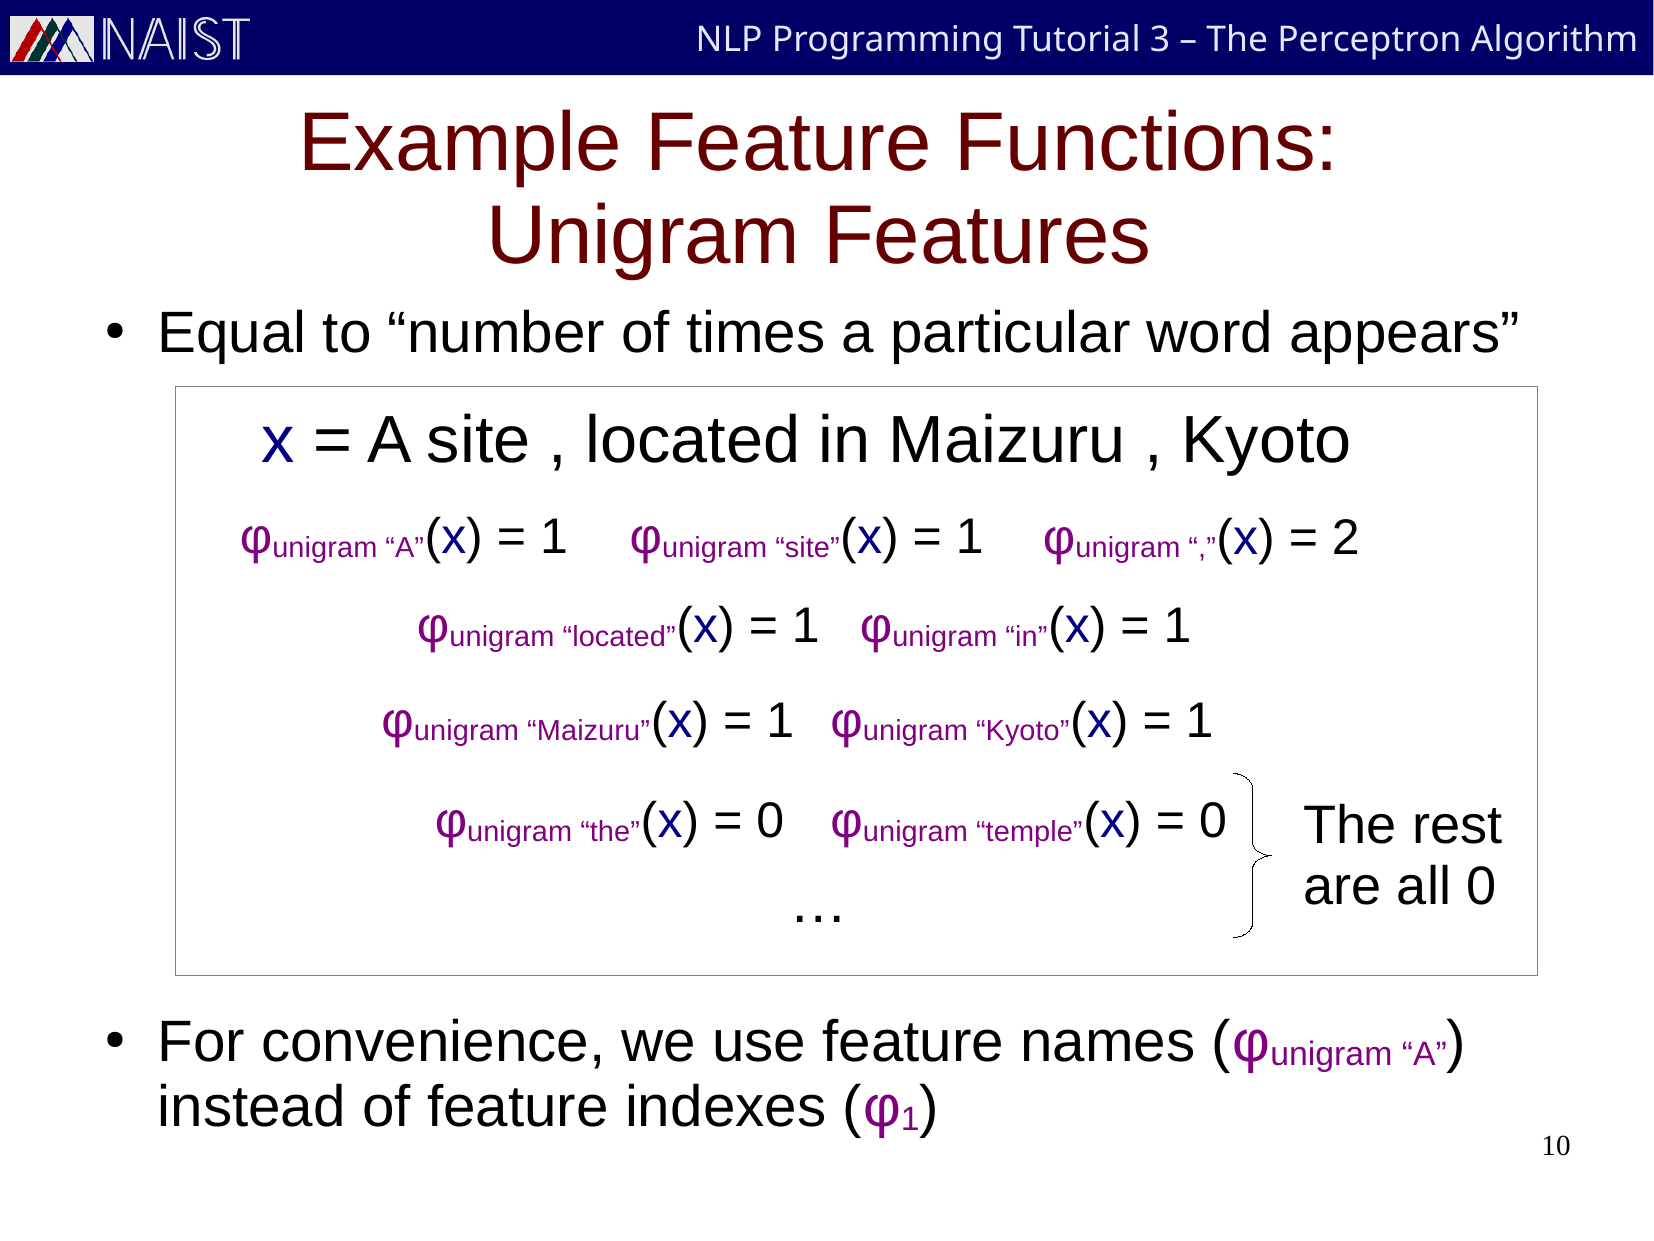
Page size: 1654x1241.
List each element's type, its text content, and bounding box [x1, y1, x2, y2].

list Equal to “number of times a particular word appears” [86, 300, 1576, 366]
text_box φunigram “,”(x) = 2 [1028, 501, 1375, 589]
picture [10, 16, 94, 62]
text_box φunigram “the”(x) = 0 [419, 785, 800, 873]
text_box x = A site , located in Maizuru , Kyoto [247, 394, 1371, 485]
text_box φunigram “A”(x) = 1 [225, 501, 583, 589]
text_box φunigram “located”(x) = 1 [402, 590, 835, 678]
text_box φunigram “site”(x) = 1 [614, 501, 999, 589]
title Example Feature Functions: Unigram Features [75, 92, 1564, 285]
list For convenience, we use feature names (φunigram “A”) instead of feature indexes (φ1) [86, 1008, 1576, 1178]
text_box φunigram “Maizuru”(x) = 1 [366, 684, 810, 772]
text_box … [774, 862, 863, 943]
text_box φunigram “Kyoto”(x) = 1 [815, 684, 1229, 772]
text_box φunigram “in”(x) = 1 [845, 590, 1207, 678]
picture [102, 17, 251, 60]
text_box φunigram “temple”(x) = 0 [815, 785, 1242, 873]
text_box The rest are all 0 [1288, 787, 1518, 924]
